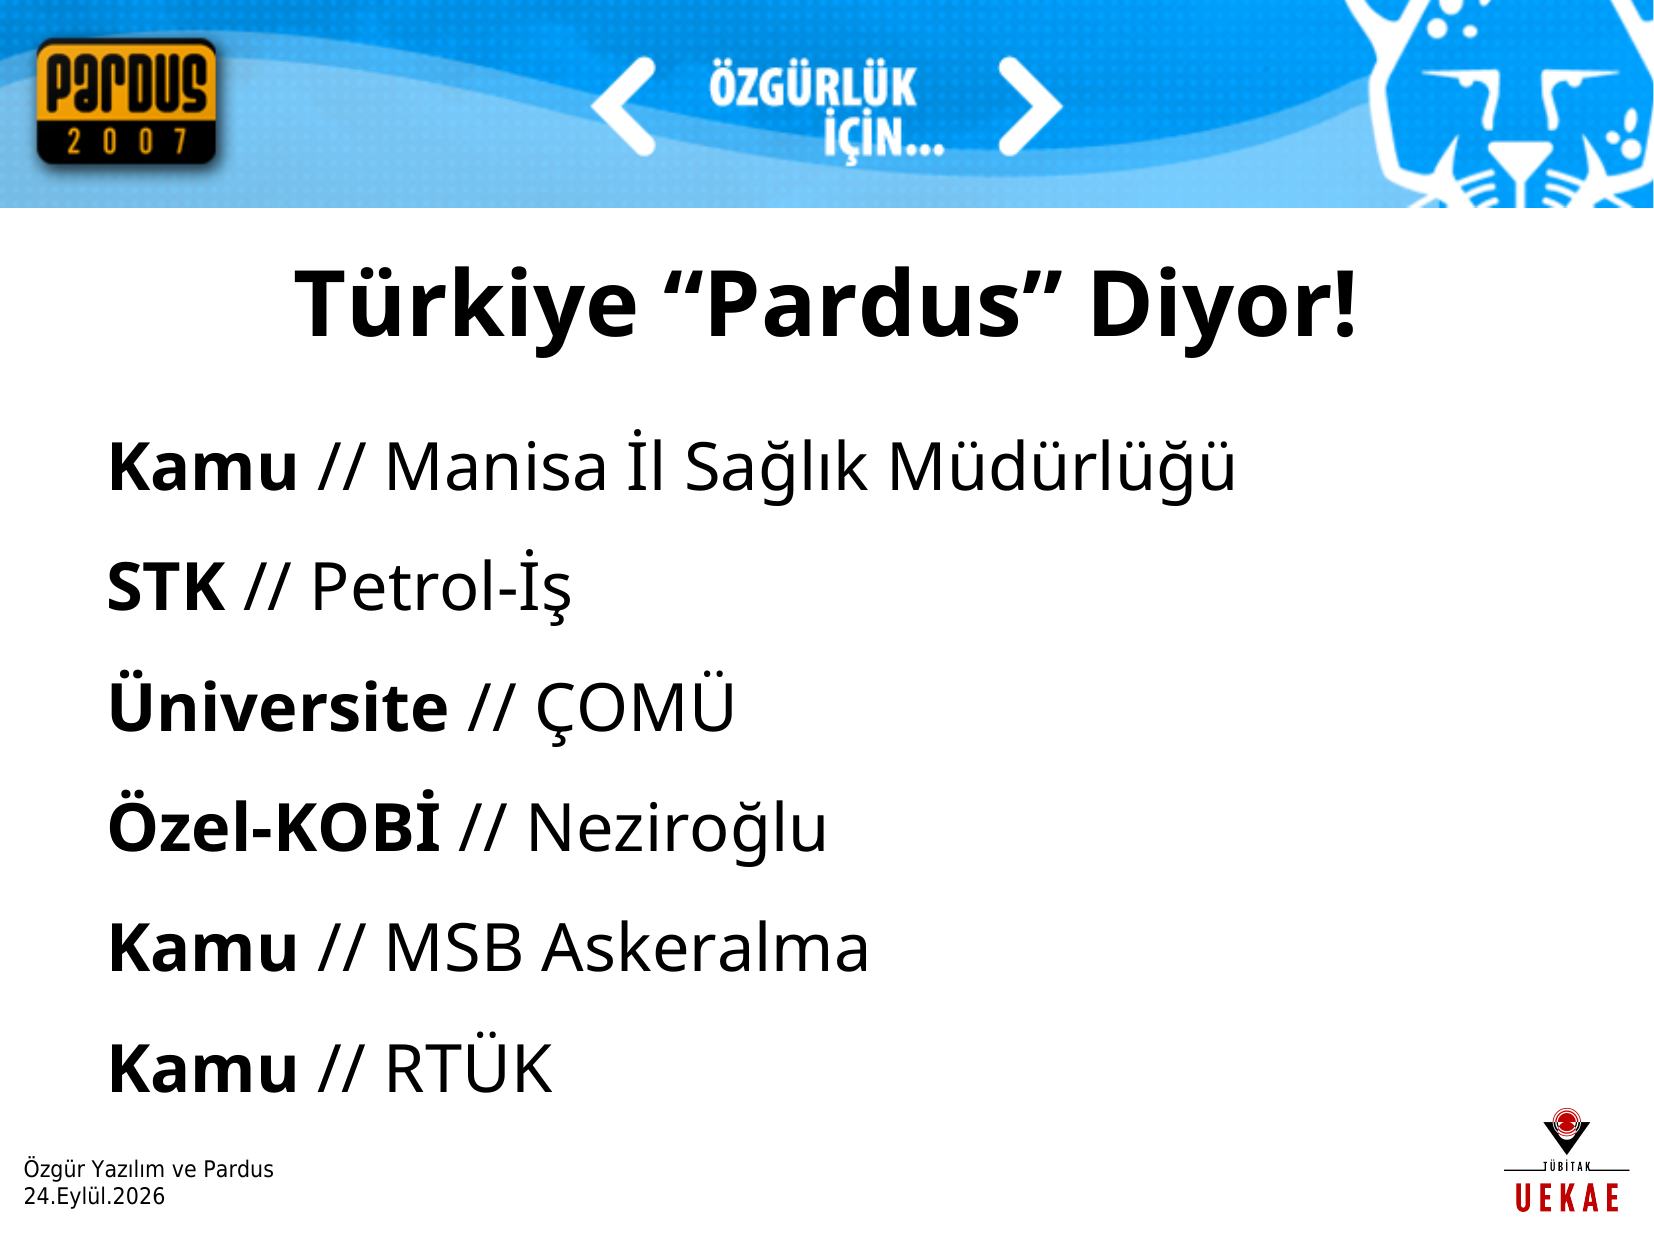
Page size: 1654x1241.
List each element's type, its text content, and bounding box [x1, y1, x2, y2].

picture [1500, 1104, 1634, 1215]
picture [0, 0, 1654, 208]
list Kamu // Manisa İl Sağlık Müdürlüğü STK // Petrol-İş Üniversite // ÇOMÜ Özel-KOBİ // Neziroğlu Kamu // MSB Askeralma Kamu // RTÜK [88, 419, 1571, 1056]
title Türkiye “Pardus” Diyor! [82, 197, 1571, 405]
